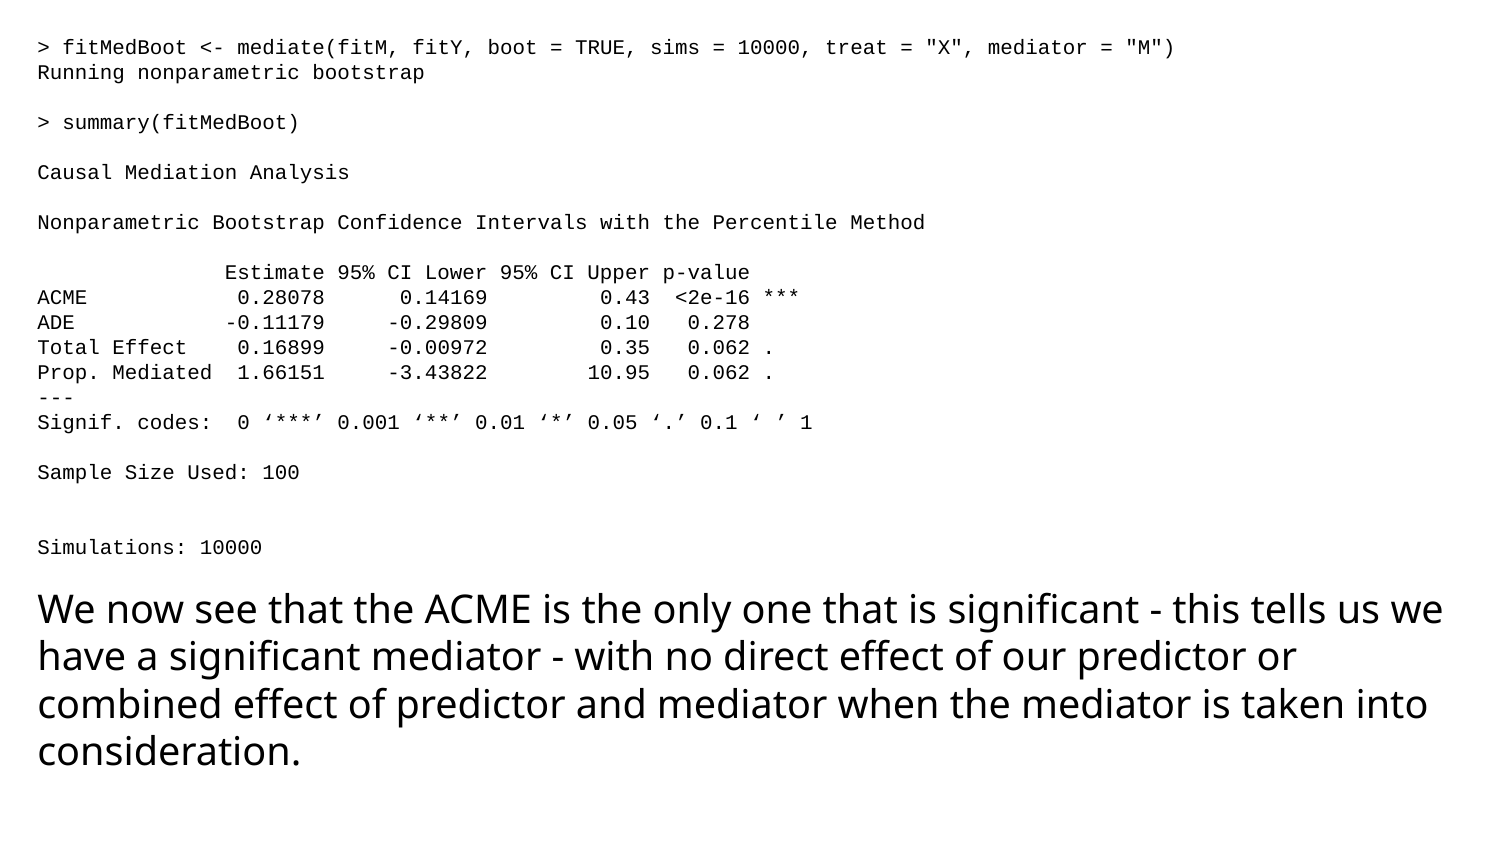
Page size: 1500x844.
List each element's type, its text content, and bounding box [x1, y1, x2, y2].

text_box > fitMedBoot <- mediate(fitM, fitY, boot = TRUE, sims = 10000, treat = "X", mediator = "M") Running nonparametric bootstrap > summary(fitMedBoot) Causal Mediation Analysis Nonparametric Bootstrap Confidence Intervals with the Percentile Method Estimate 95% CI Lower 95% CI Upper p-value ACME 0.28078 0.14169 0.43 <2e-16 *** ADE -0.11179 -0.29809 0.10 0.278 Total Effect 0.16899 -0.00972 0.35 0.062 . Prop. Mediated 1.66151 -3.43822 10.95 0.062 . --- Signif. codes: 0 ‘***’ 0.001 ‘**’ 0.01 ‘*’ 0.05 ‘.’ 0.1 ‘ ’ 1 Sample Size Used: 100 Simulations: 10000 We now see that the ACME is the only one that is significant - this tells us we have a significant mediator - with no direct effect of our predictor or combined effect of predictor and mediator when the mediator is taken into consideration. [22, 18, 1480, 832]
